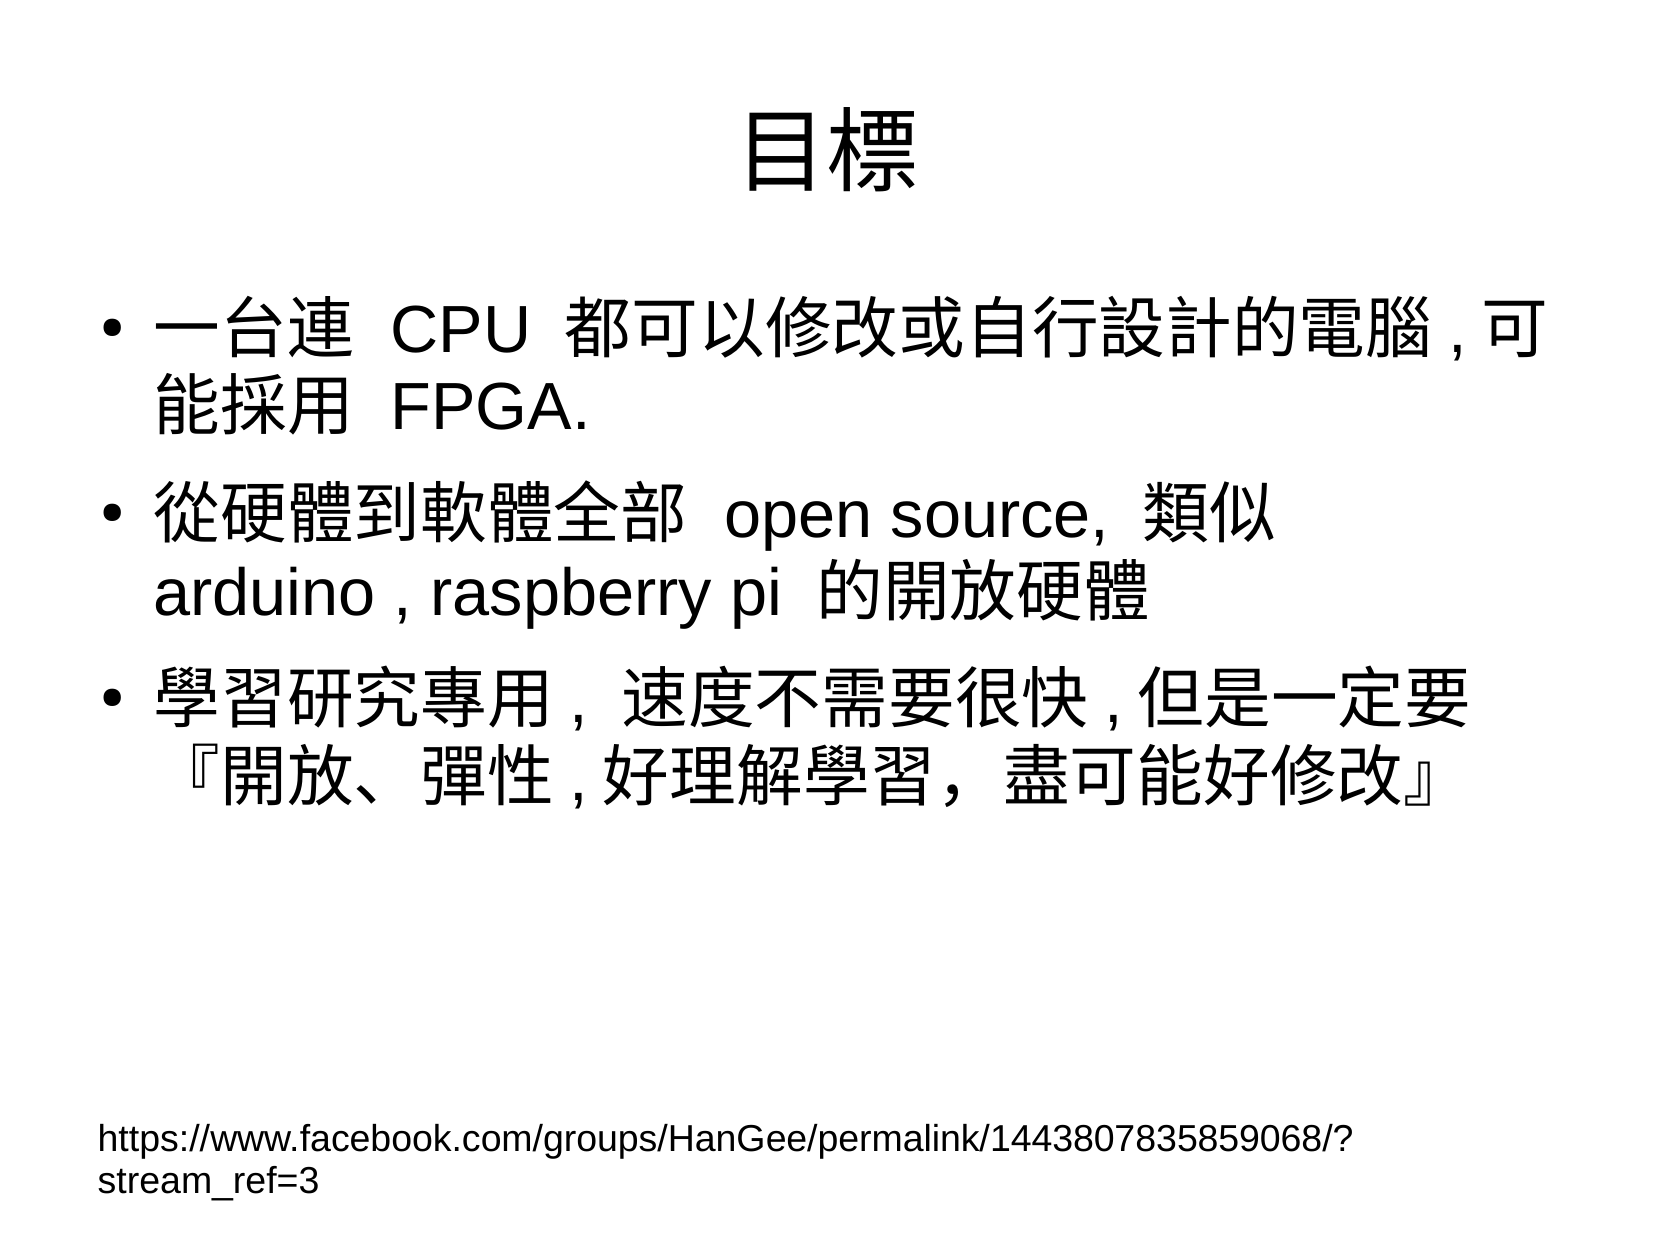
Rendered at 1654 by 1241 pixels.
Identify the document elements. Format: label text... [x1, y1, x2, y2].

list 一台連 CPU 都可以修改或自行設計的電腦,可能採用 FPGA. 從硬體到軟體全部 open source, 類似 arduino , raspberry pi 的開放硬體 學習研究專用, 速度不需要很快,但是一定要『開放、彈性,好理解學習，盡可能好修改』 [82, 290, 1571, 1010]
title 目標 [82, 49, 1571, 257]
text_box https://www.facebook.com/groups/HanGee/permalink/1443807835859068/?stream_ref=3 [82, 1110, 1591, 1167]
